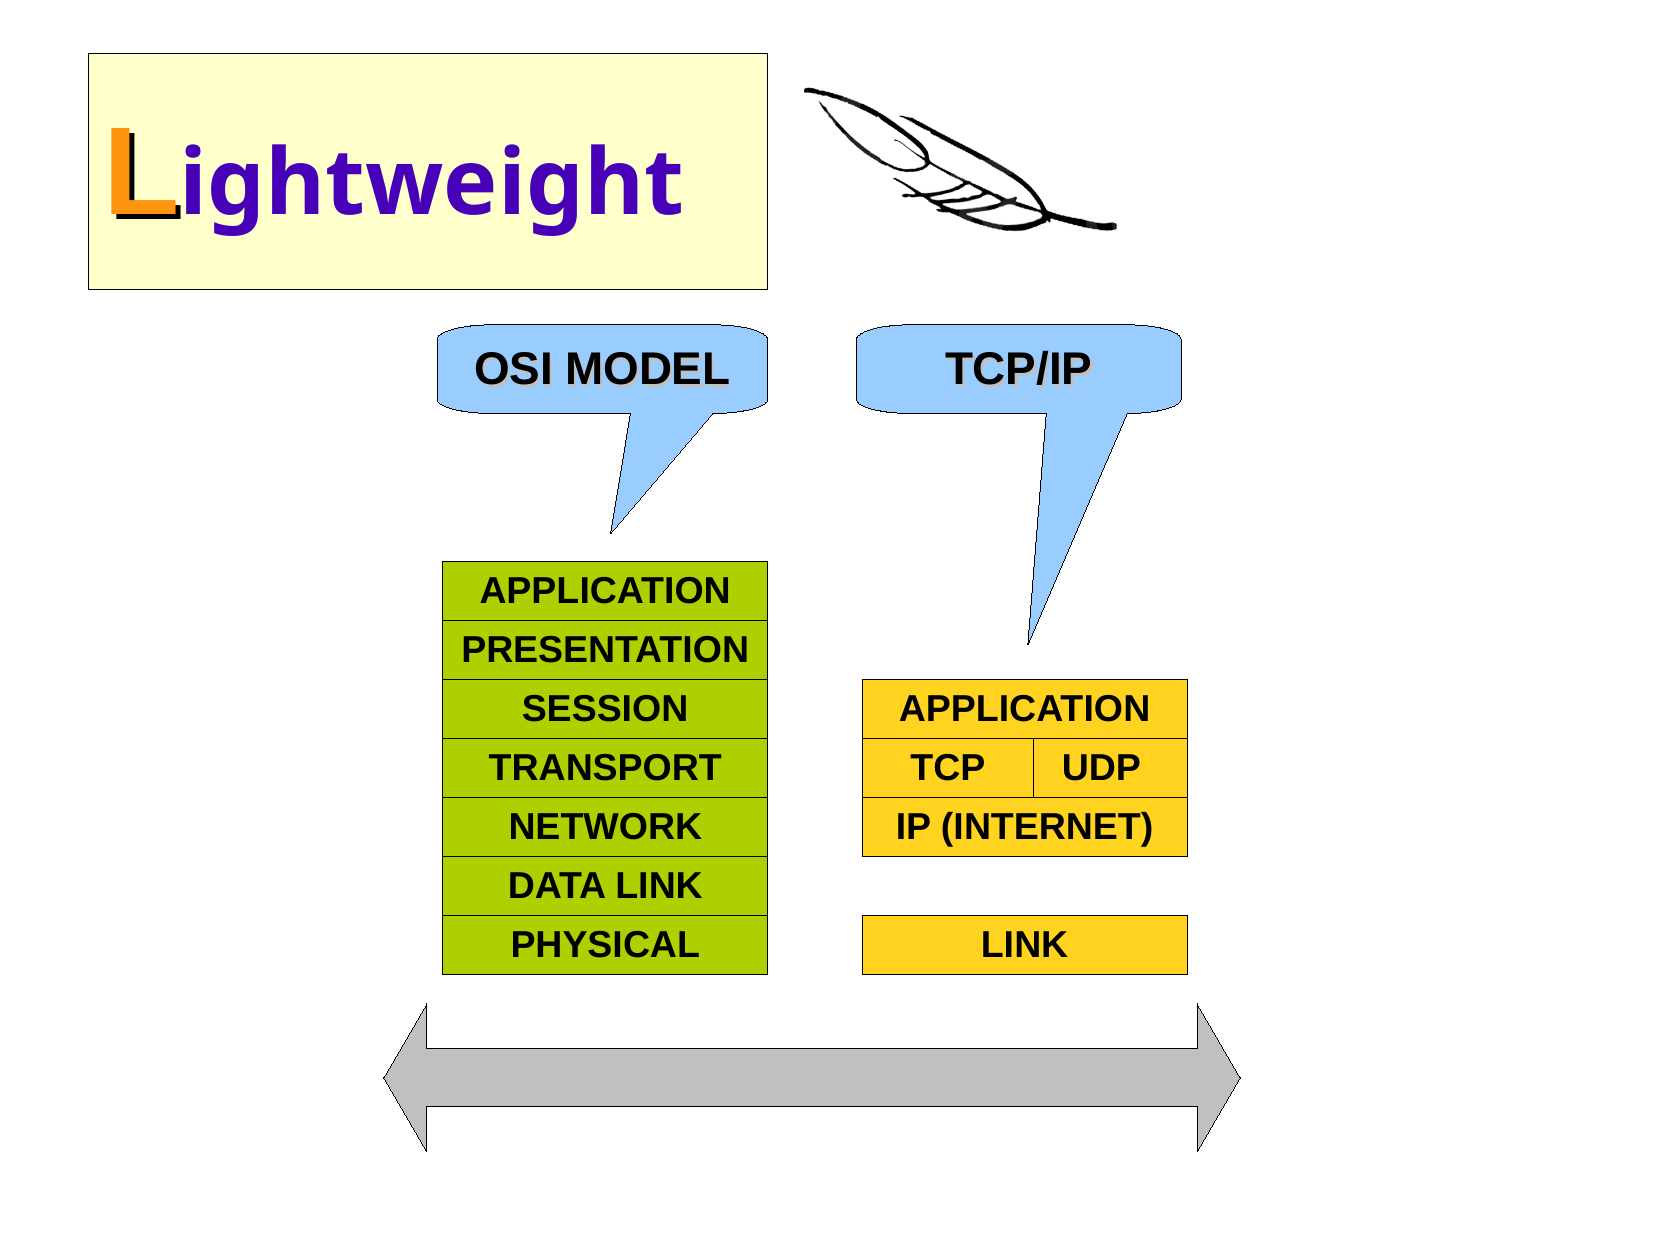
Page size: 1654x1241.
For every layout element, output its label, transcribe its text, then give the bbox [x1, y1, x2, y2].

picture [797, 36, 1123, 296]
text_box APPLICATION [862, 679, 1188, 738]
text_box NETWORK [442, 797, 768, 856]
text_box LINK [862, 915, 1188, 975]
text_box IP (INTERNET) [862, 797, 1188, 857]
text_box TRANSPORT [442, 738, 768, 797]
text_box OSI MODEL [437, 324, 768, 534]
text_box Lightweight [88, 53, 768, 290]
text_box UDP [1034, 738, 1188, 797]
text_box [383, 1003, 1241, 1152]
text_box APPLICATION [442, 561, 768, 620]
text_box PRESENTATION [442, 620, 768, 679]
text_box PHYSICAL [442, 915, 768, 975]
text_box TCP/IP [856, 324, 1182, 645]
text_box SESSION [442, 679, 768, 738]
text_box TCP [862, 738, 1034, 797]
text_box DATA LINK [442, 856, 768, 915]
